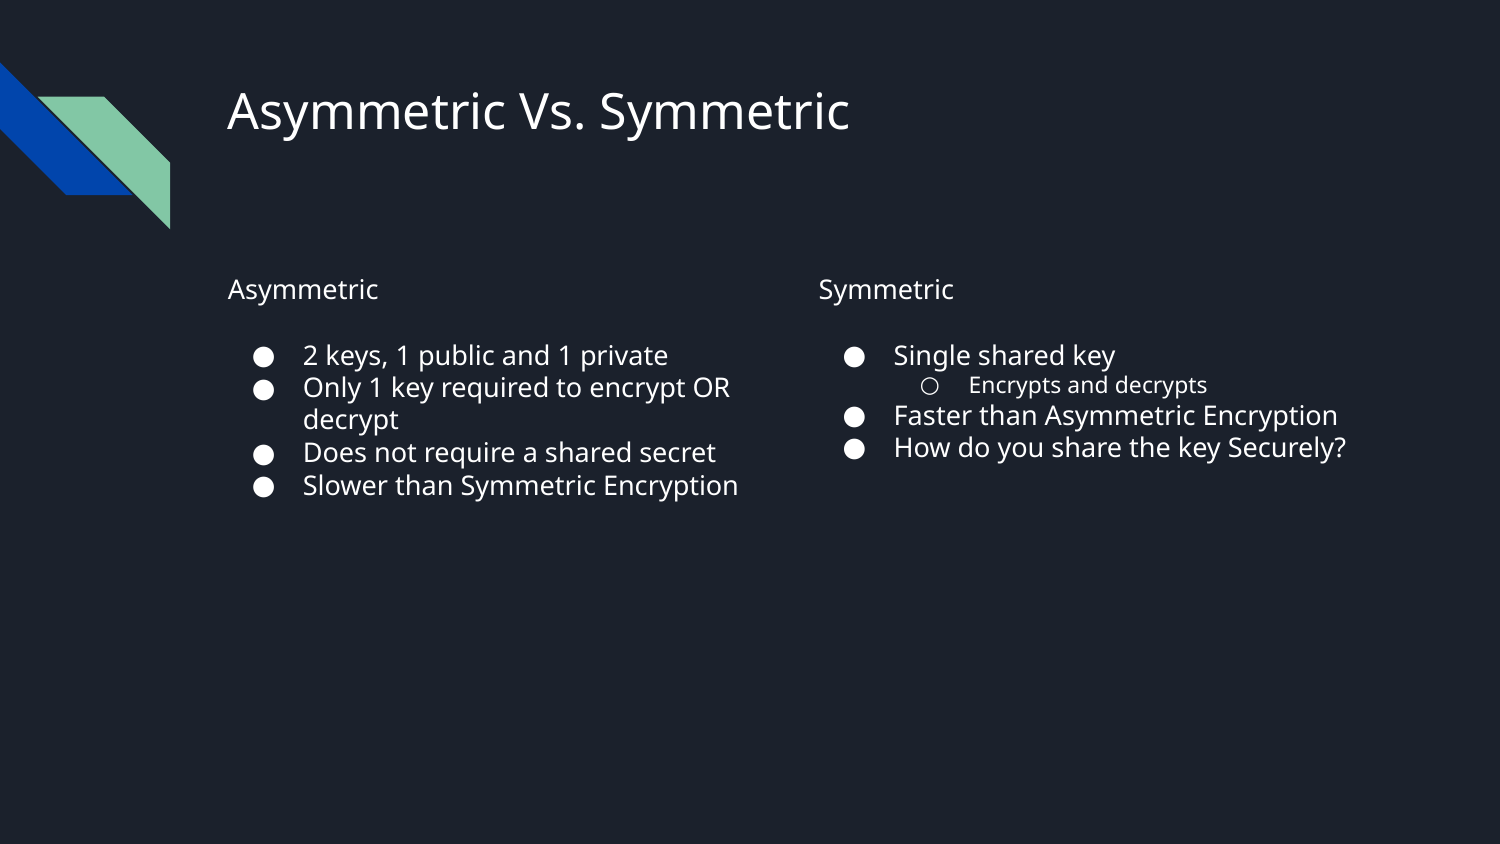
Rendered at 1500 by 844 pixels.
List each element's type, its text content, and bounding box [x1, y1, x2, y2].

list Symmetric Single shared key Encrypts and decrypts Faster than Asymmetric Encryption How do you share the key Securely? [803, 257, 1362, 735]
title Asymmetric Vs. Symmetric [212, 64, 1368, 215]
list Asymmetric 2 keys, 1 public and 1 private Only 1 key required to encrypt OR decrypt Does not require a shared secret Slower than Symmetric Encryption [212, 257, 772, 735]
